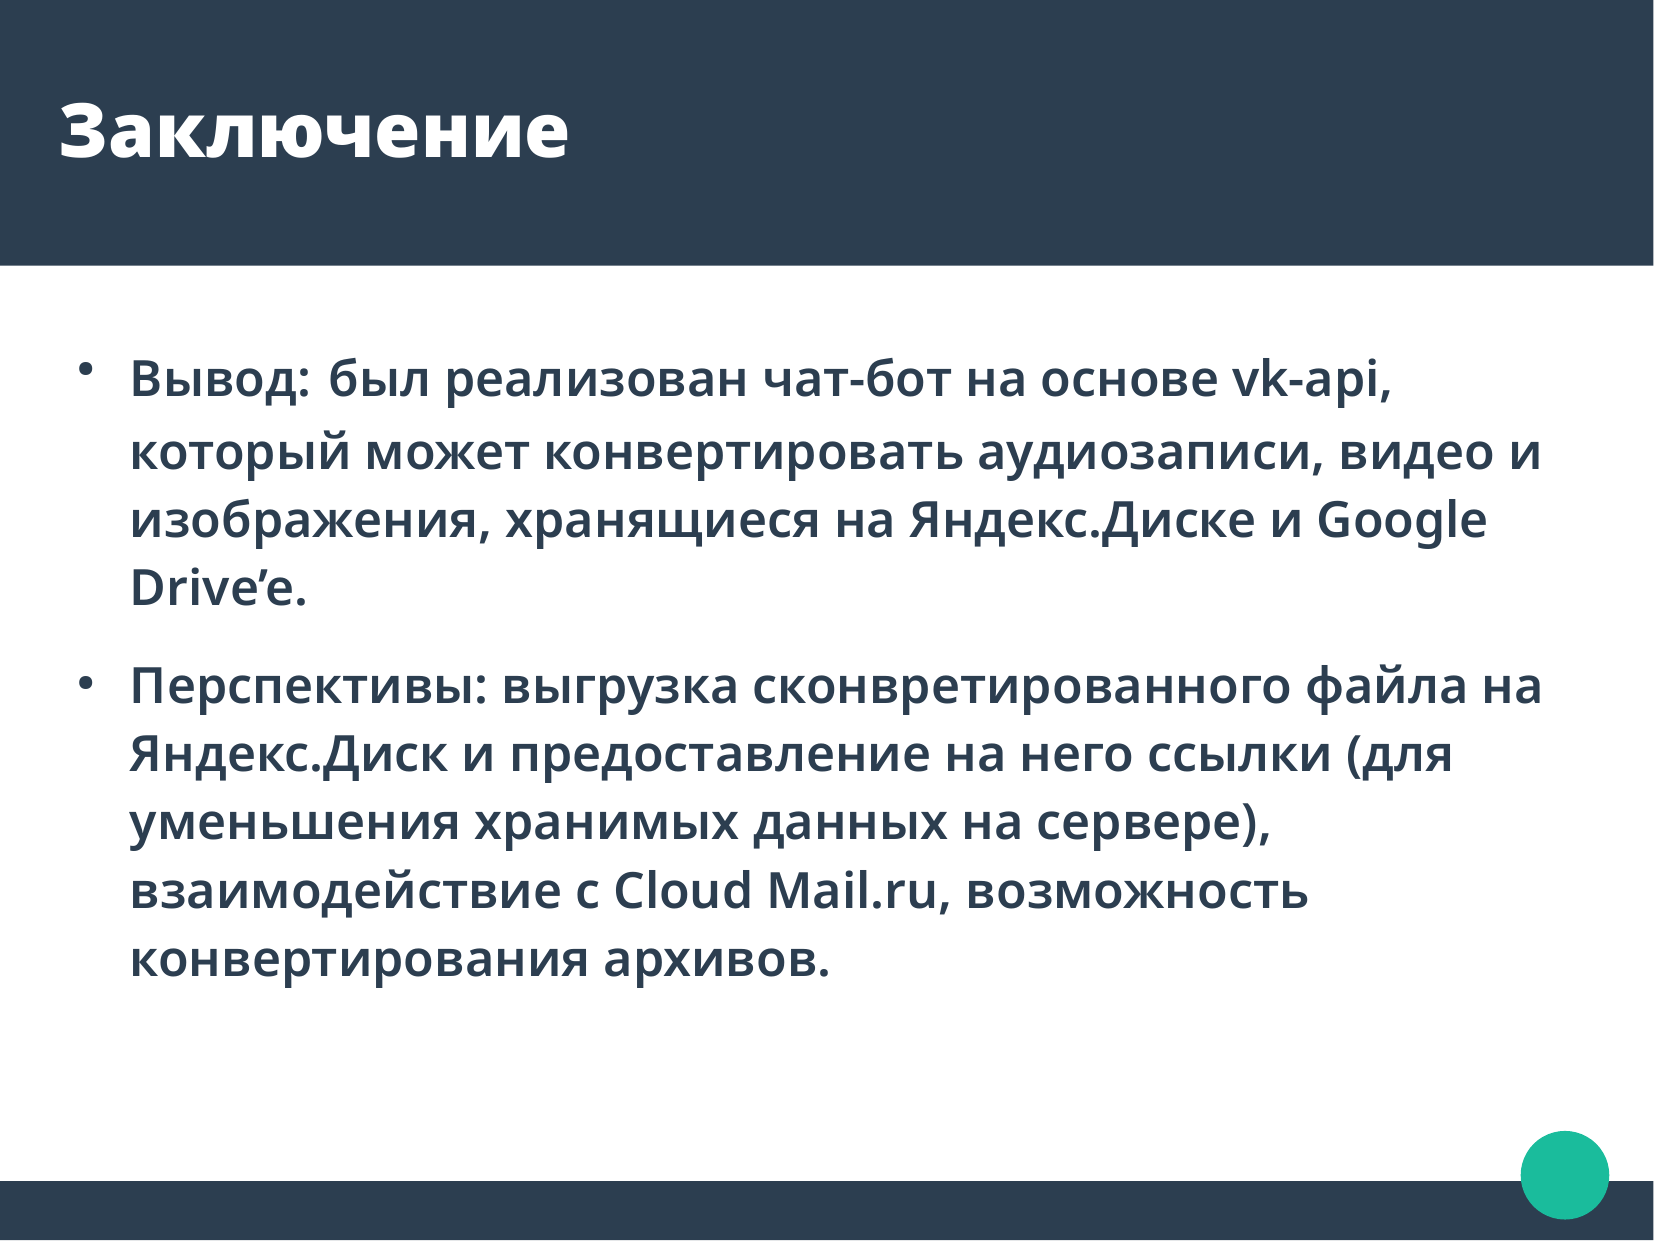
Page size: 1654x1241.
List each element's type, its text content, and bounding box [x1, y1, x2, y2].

title Заключение [59, 49, 1595, 207]
list Вывод: был реализован чат-бот на основе vk-api, который может конвертировать аудиозаписи, видео и изображения, хранящиеся на Яндекс.Диске и Google Drive’e. Перспективы: выгрузка сконвретированного файла на Яндекс.Диск и предоставление на него ссылки (для уменьшения хранимых данных на сервере), взаимодействие с Cloud Mail.ru, возможность конвертирования архивов. [59, 324, 1595, 1152]
